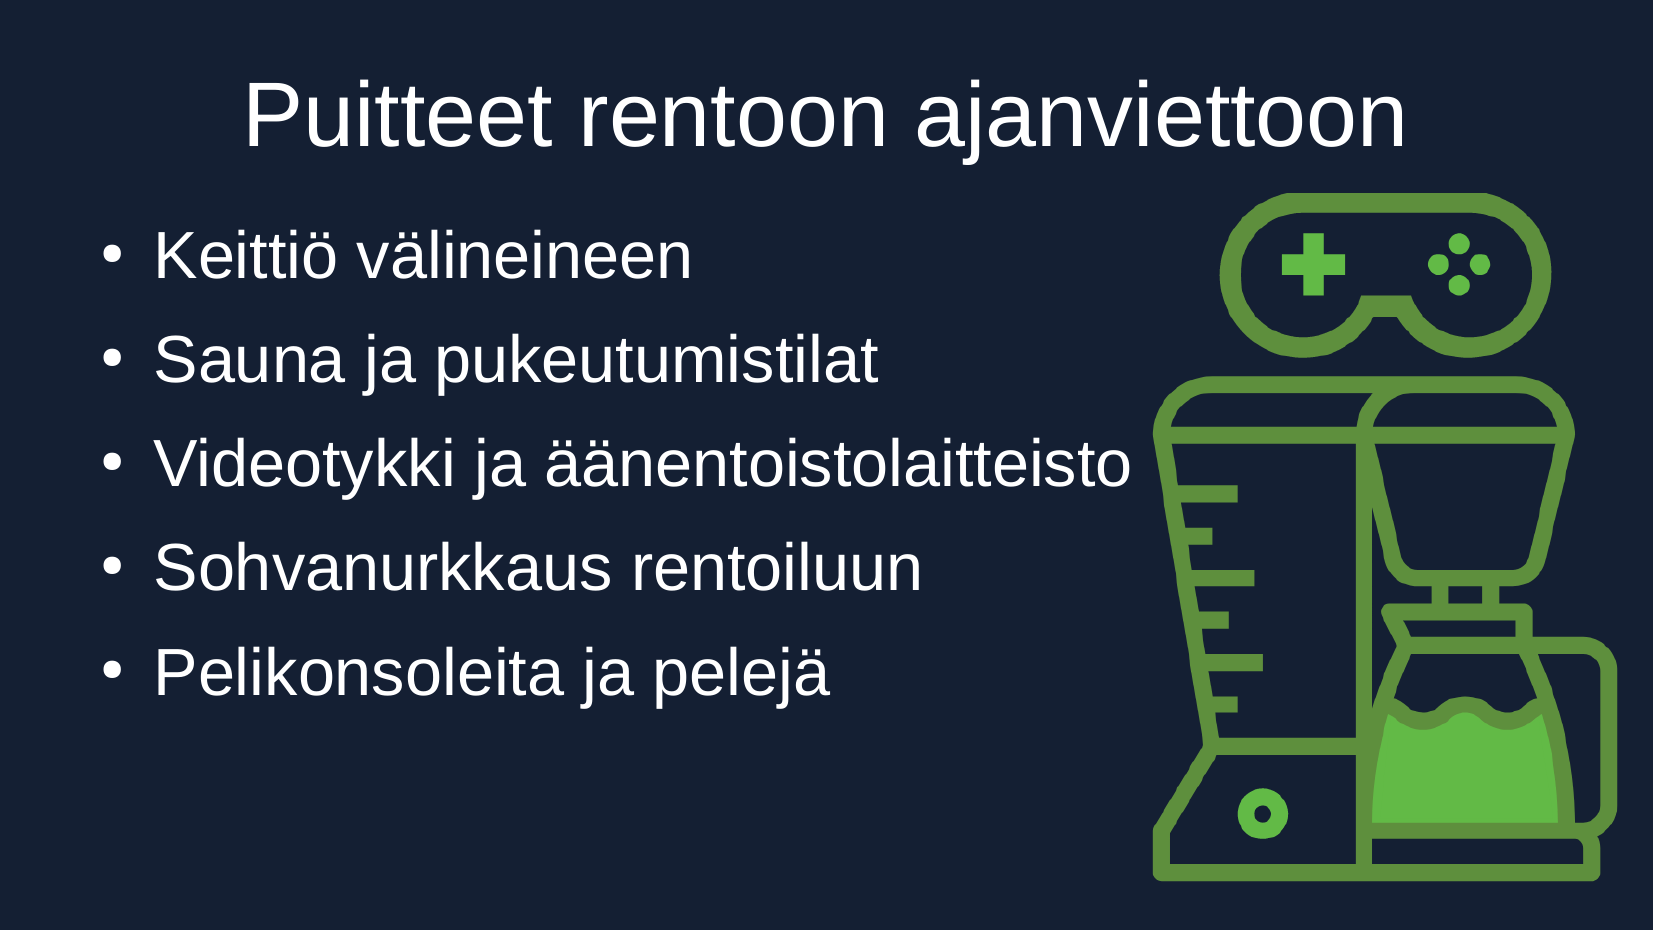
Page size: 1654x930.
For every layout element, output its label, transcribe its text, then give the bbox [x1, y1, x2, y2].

picture [1138, 178, 1630, 901]
title Puitteet rentoon ajanviettoon [82, 37, 1571, 193]
list Keittiö välineineen Sauna ja pukeutumistilat Videotykki ja äänentoistolaitteisto Sohvanurkkaus rentoiluun Pelikonsoleita ja pelejä [82, 217, 1571, 757]
